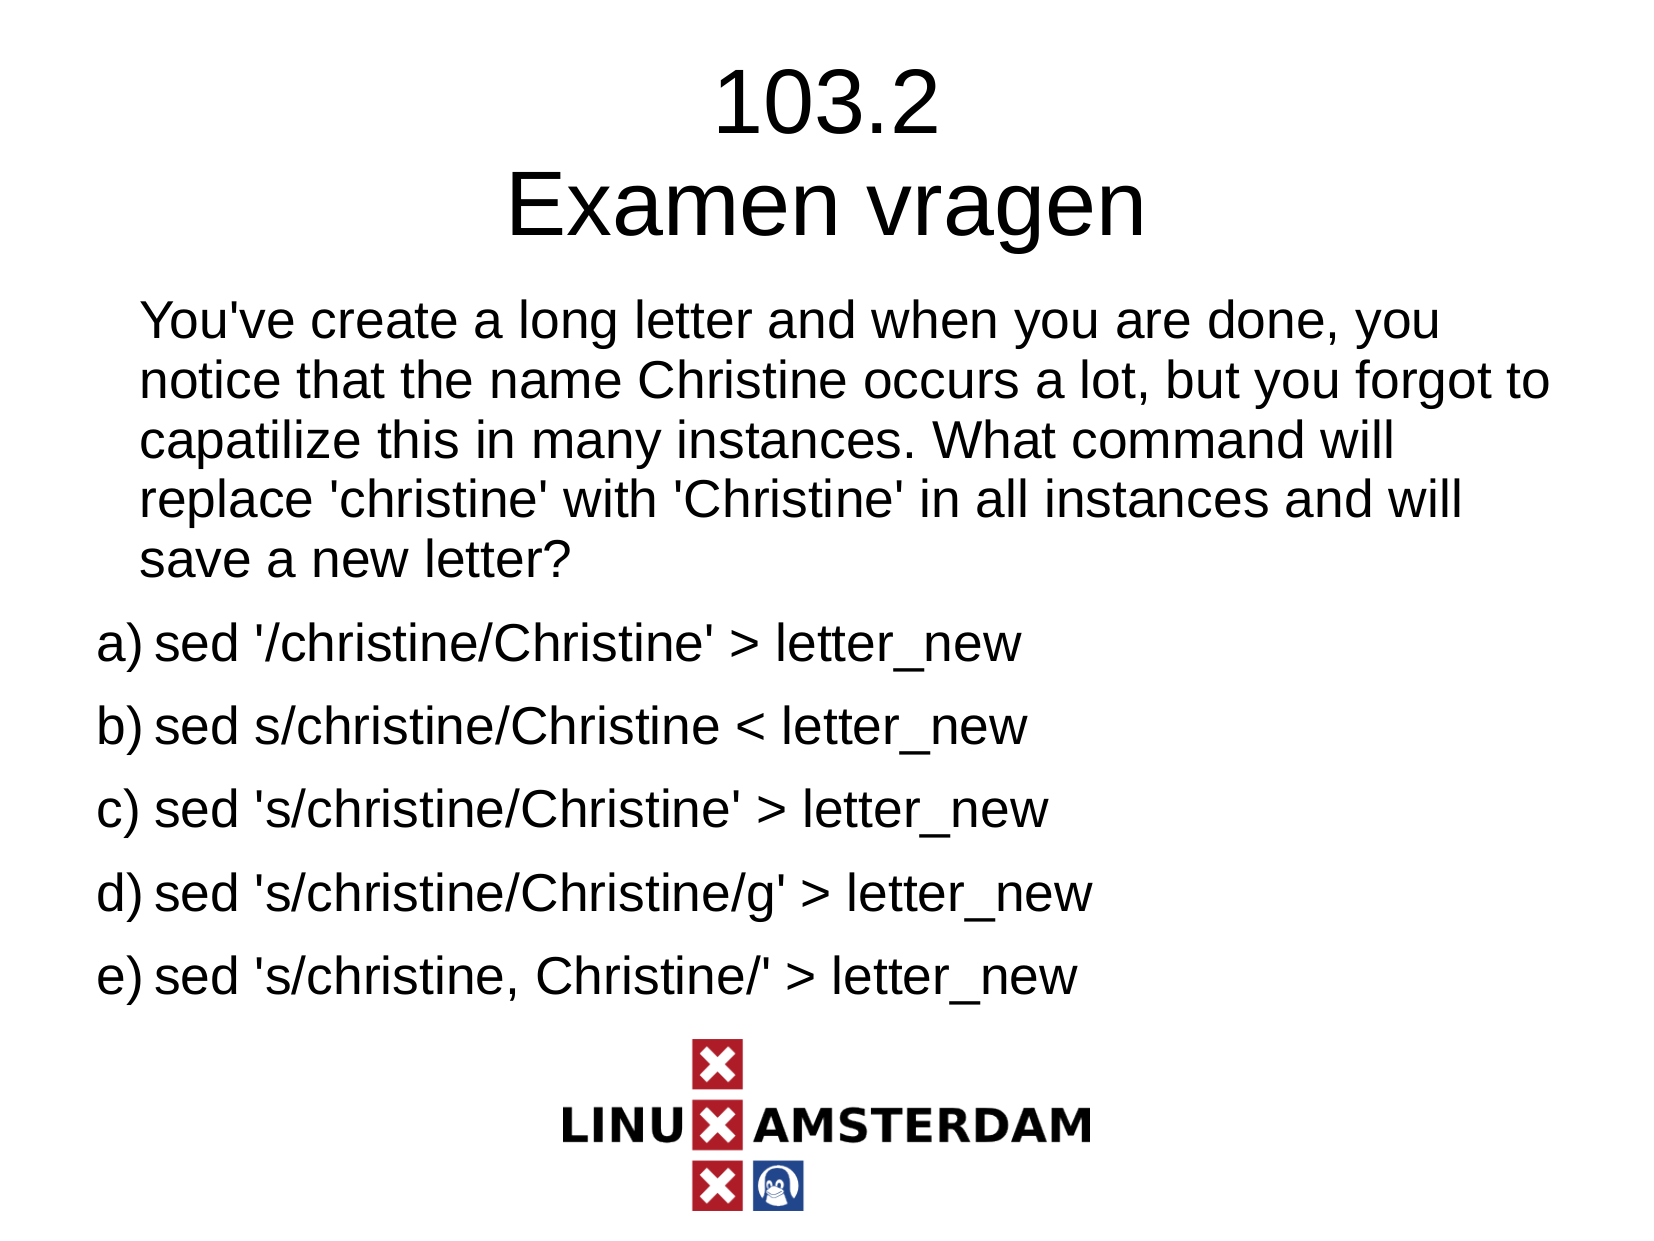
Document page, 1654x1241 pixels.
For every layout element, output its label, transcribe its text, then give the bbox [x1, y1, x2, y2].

title 103.2 Examen vragen [82, 49, 1571, 257]
list You've create a long letter and when you are done, you notice that the name Christine occurs a lot, but you forgot to capatilize this in many instances. What command will replace 'christine' with 'Christine' in all instances and will save a new letter? sed '/christine/Christine' > letter_new sed s/christine/Christine < letter_new sed 's/christine/Christine' > letter_new sed 's/christine/Christine/g' > letter_new sed 's/christine, Christine/' > letter_new [82, 290, 1571, 1010]
picture [563, 1039, 1090, 1211]
